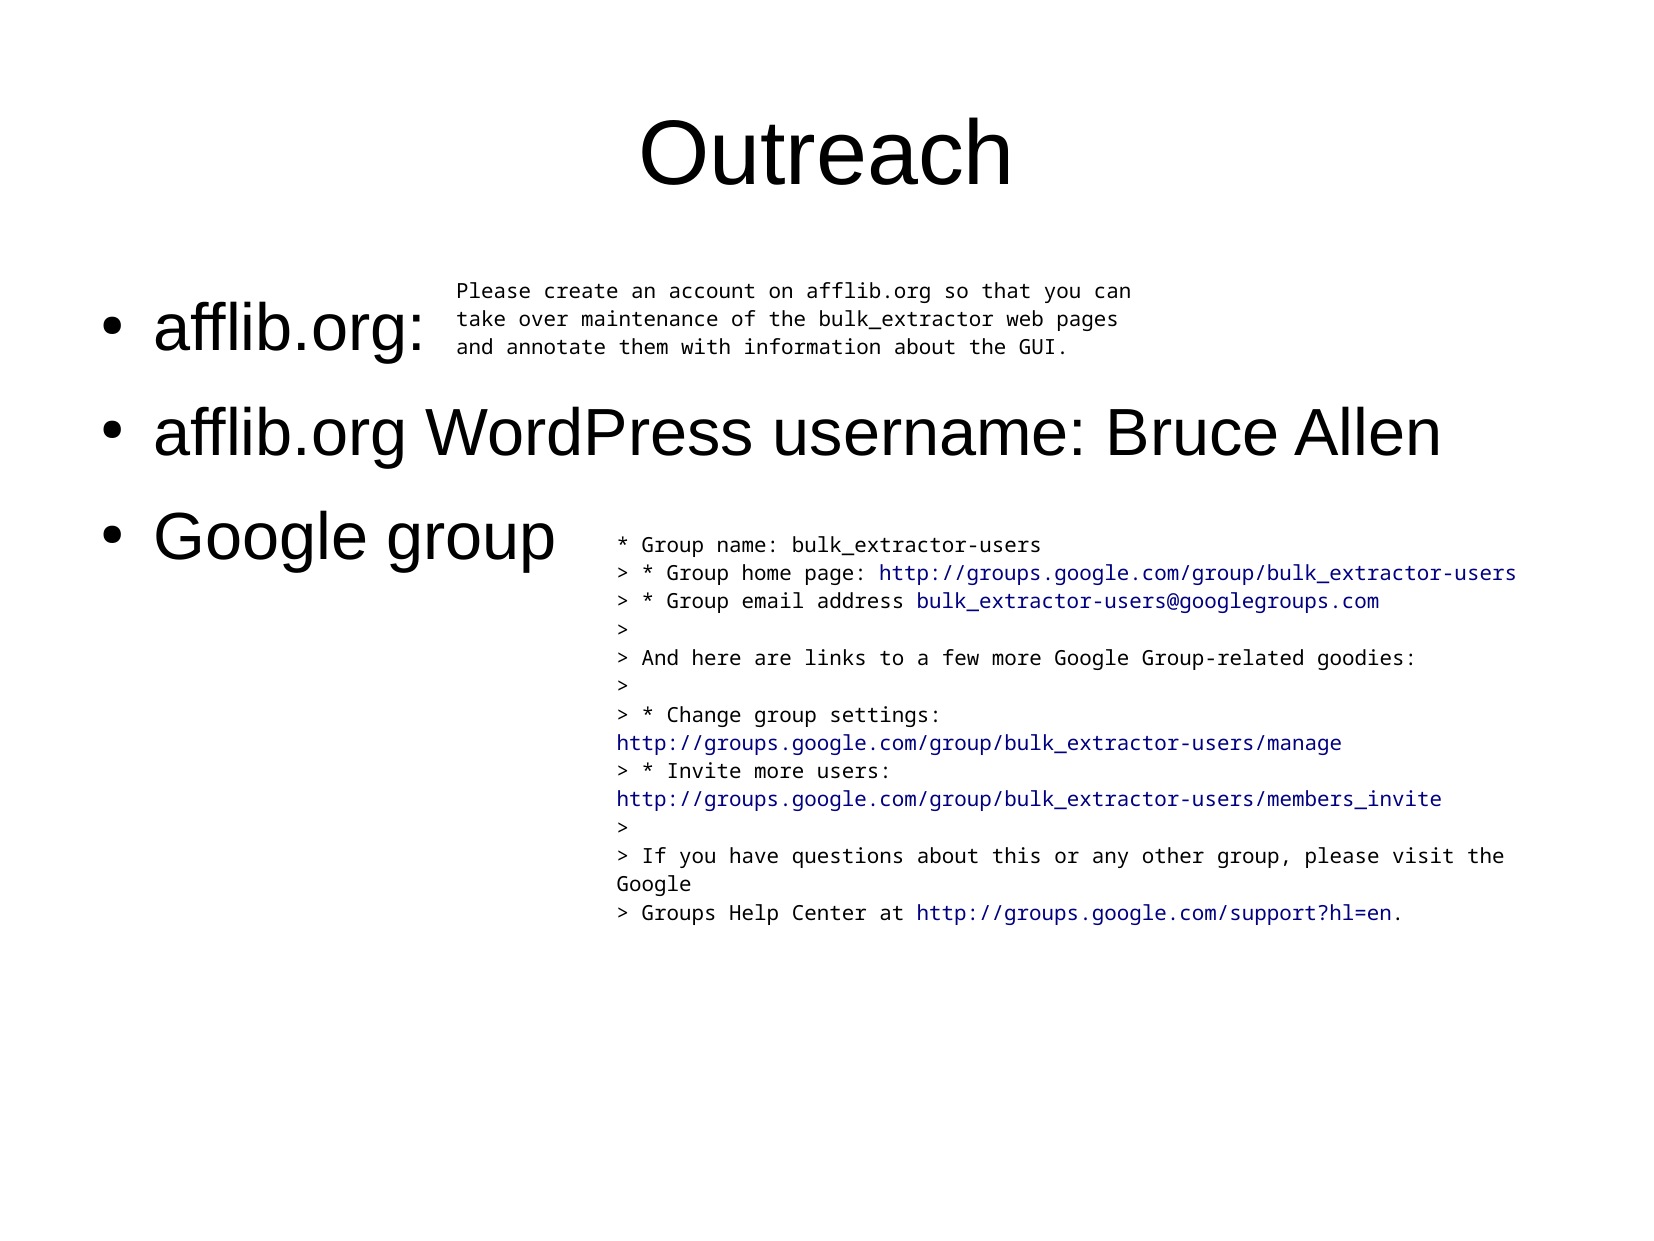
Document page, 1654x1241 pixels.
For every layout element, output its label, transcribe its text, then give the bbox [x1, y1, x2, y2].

title Outreach [82, 56, 1571, 250]
text_box * Group name: bulk_extractor-users > * Group home page: http://groups.google.com/group/bulk_extractor-users > * Group email address bulk_extractor-users@googlegroups.com > > And here are links to a few more Google Group-related goodies: > > * Change group settings: http://groups.google.com/group/bulk_extractor-users/manage > * Invite more users: http://groups.google.com/group/bulk_extractor-users/members_invite > > If you have questions about this or any other group, please visit the Google > Groups Help Center at http://groups.google.com/support?hl=en. [601, 522, 1605, 902]
text_box Please create an account on afflib.org so that you can take over maintenance of the bulk_extractor web pages and annotate them with information about the GUI. [441, 268, 1172, 381]
list afflib.org: afflib.org WordPress username: Bruce Allen Google group [82, 290, 1571, 1094]
